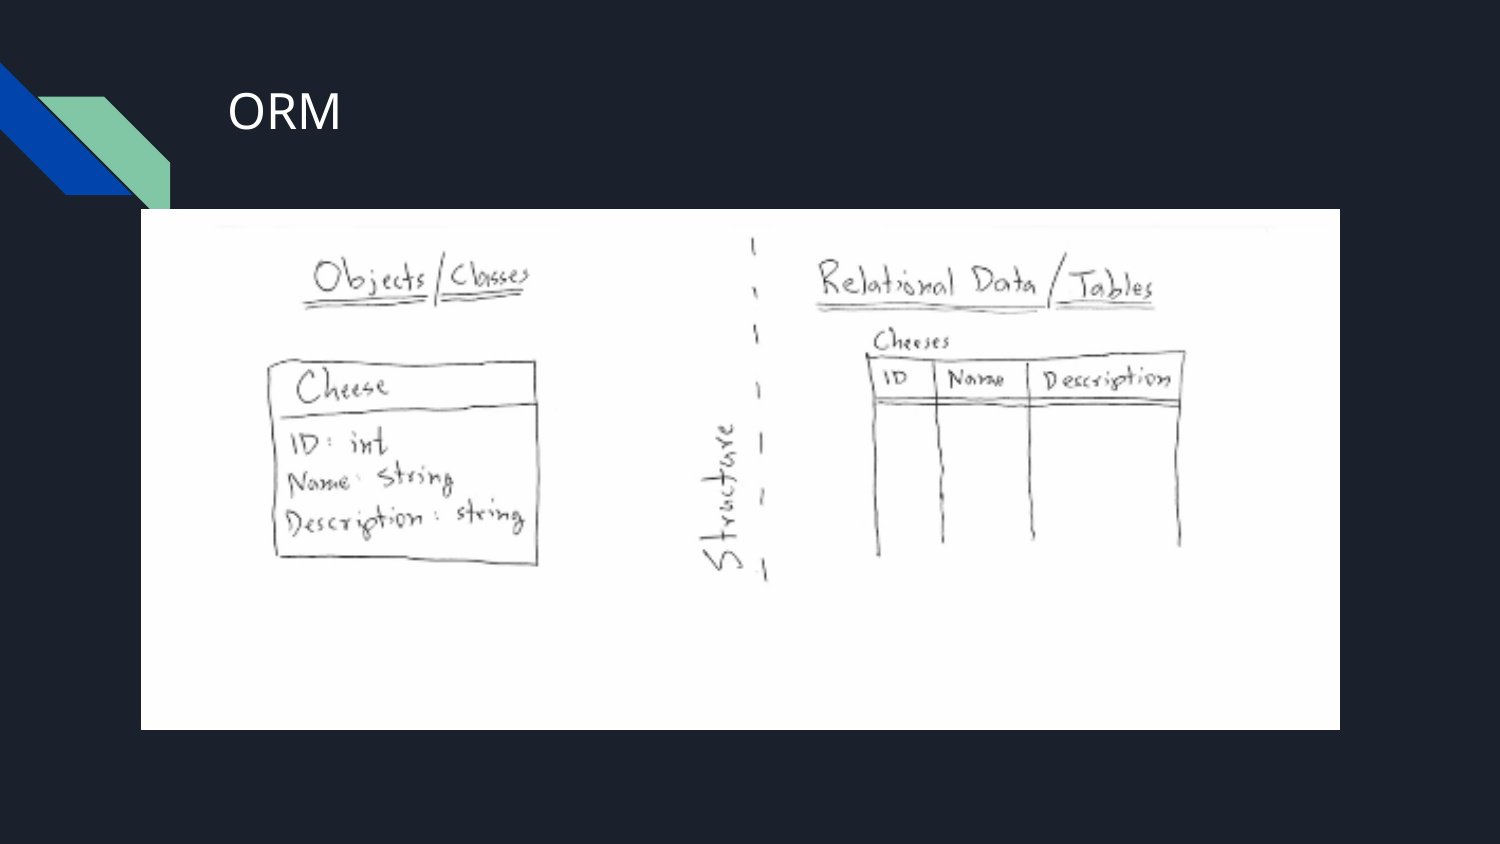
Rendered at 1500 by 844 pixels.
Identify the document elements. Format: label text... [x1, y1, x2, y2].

title ORM [212, 64, 1368, 215]
picture [141, 209, 1340, 730]
